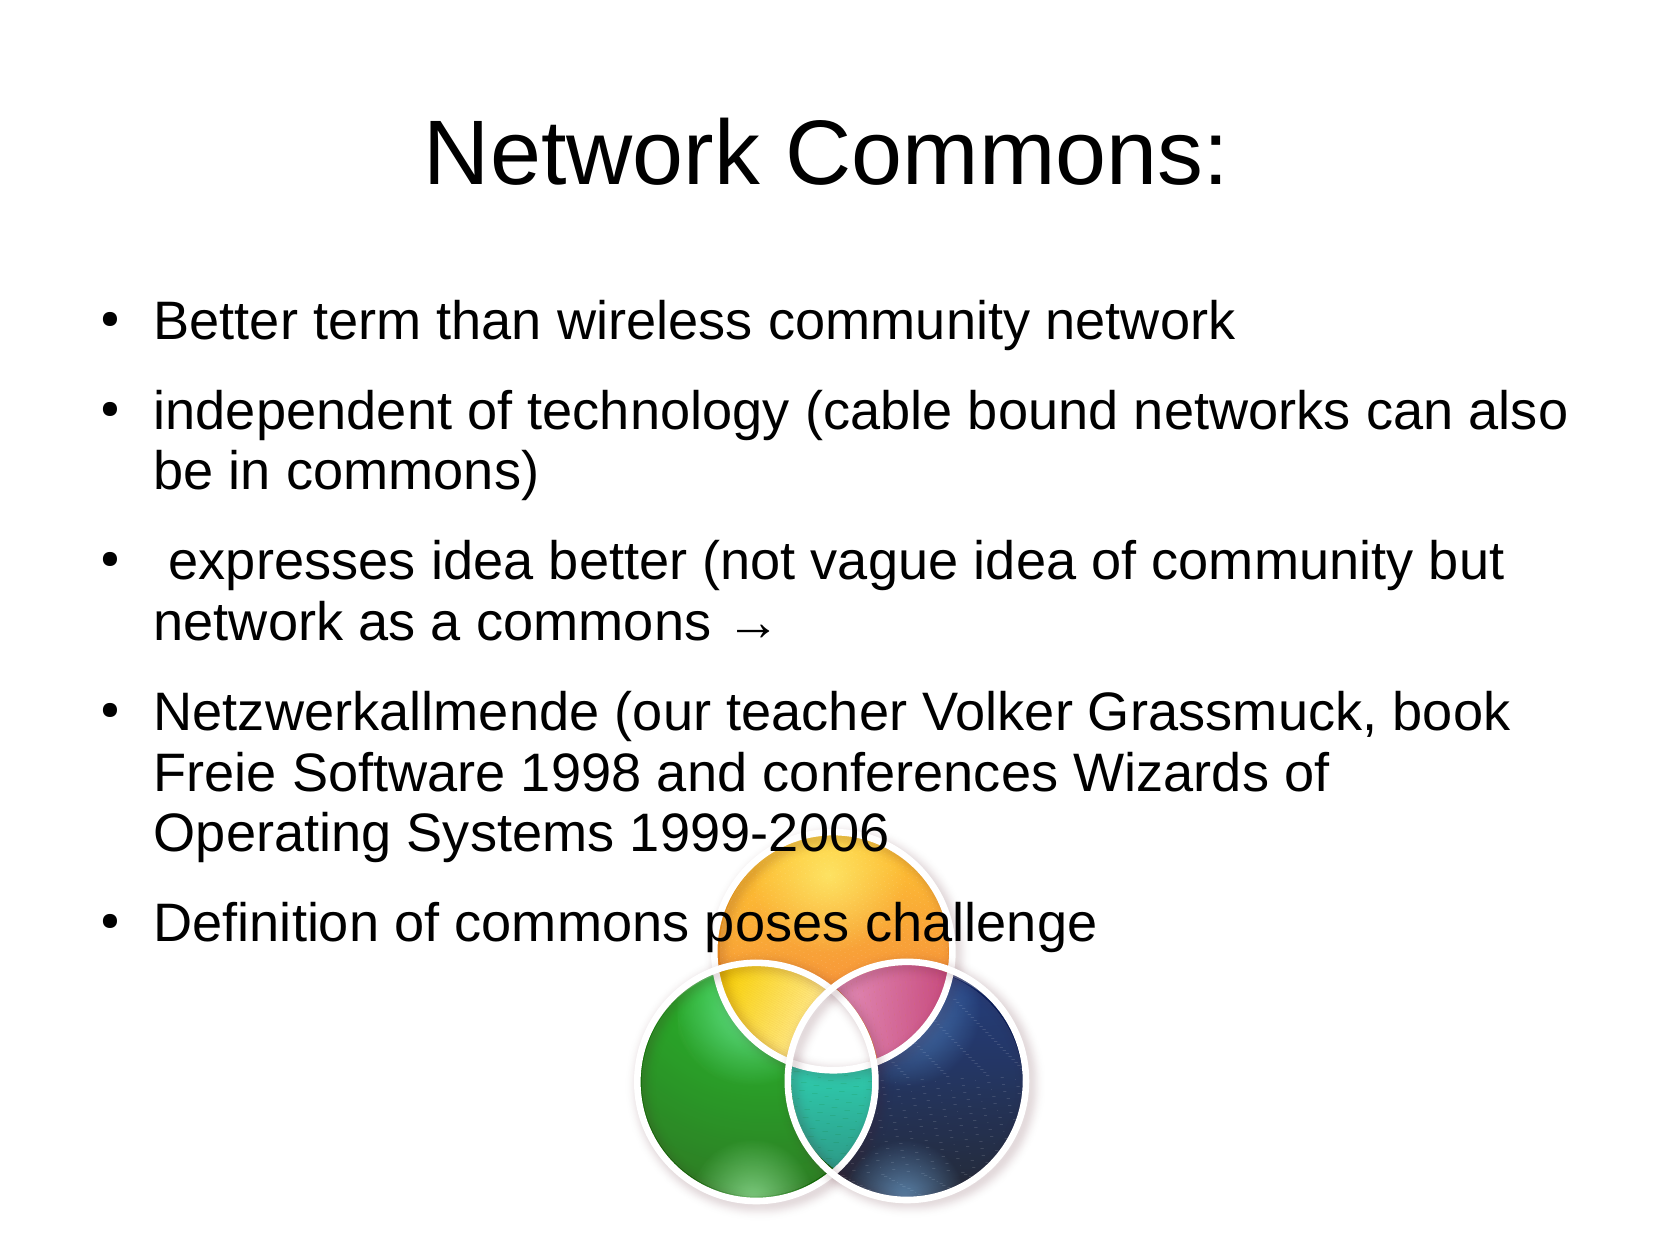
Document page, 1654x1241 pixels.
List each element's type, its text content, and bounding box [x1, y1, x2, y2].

picture [604, 1010, 1063, 1241]
list Better term than wireless community network independent of technology (cable bound networks can also be in commons) expresses idea better (not vague idea of community but network as a commons → Netzwerkallmende (our teacher Volker Grassmuck, book Freie Software 1998 and conferences Wizards of Operating Systems 1999-2006 Definition of commons poses challenge [82, 290, 1571, 1010]
title Network Commons: [82, 49, 1571, 257]
